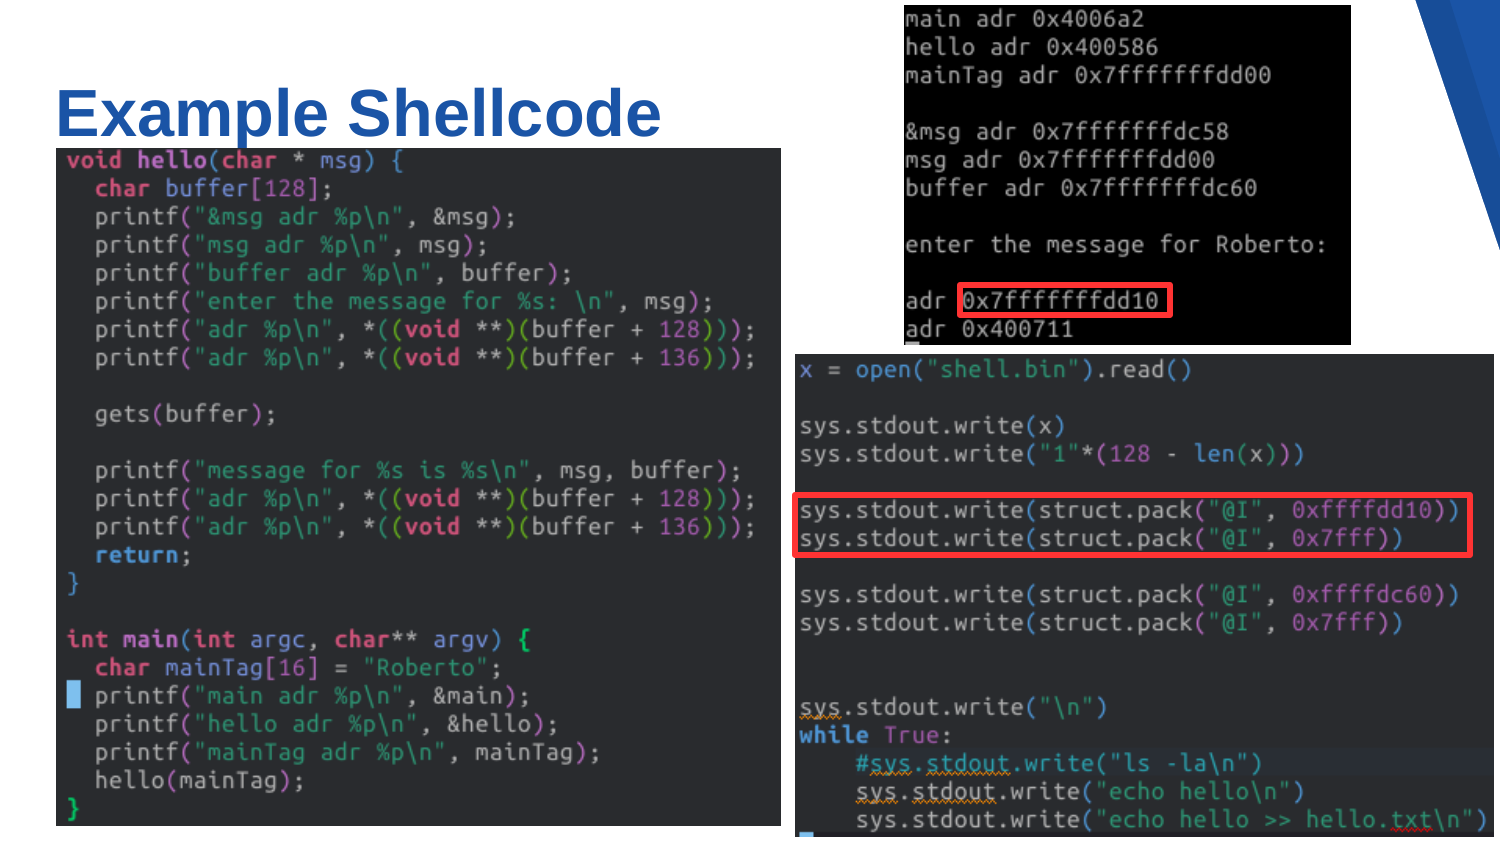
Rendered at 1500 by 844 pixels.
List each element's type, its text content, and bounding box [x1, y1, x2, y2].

picture [795, 354, 1494, 837]
picture [904, 5, 1351, 346]
picture [56, 148, 781, 826]
title Example Shellcode [40, 97, 904, 166]
picture [798, 498, 1467, 552]
